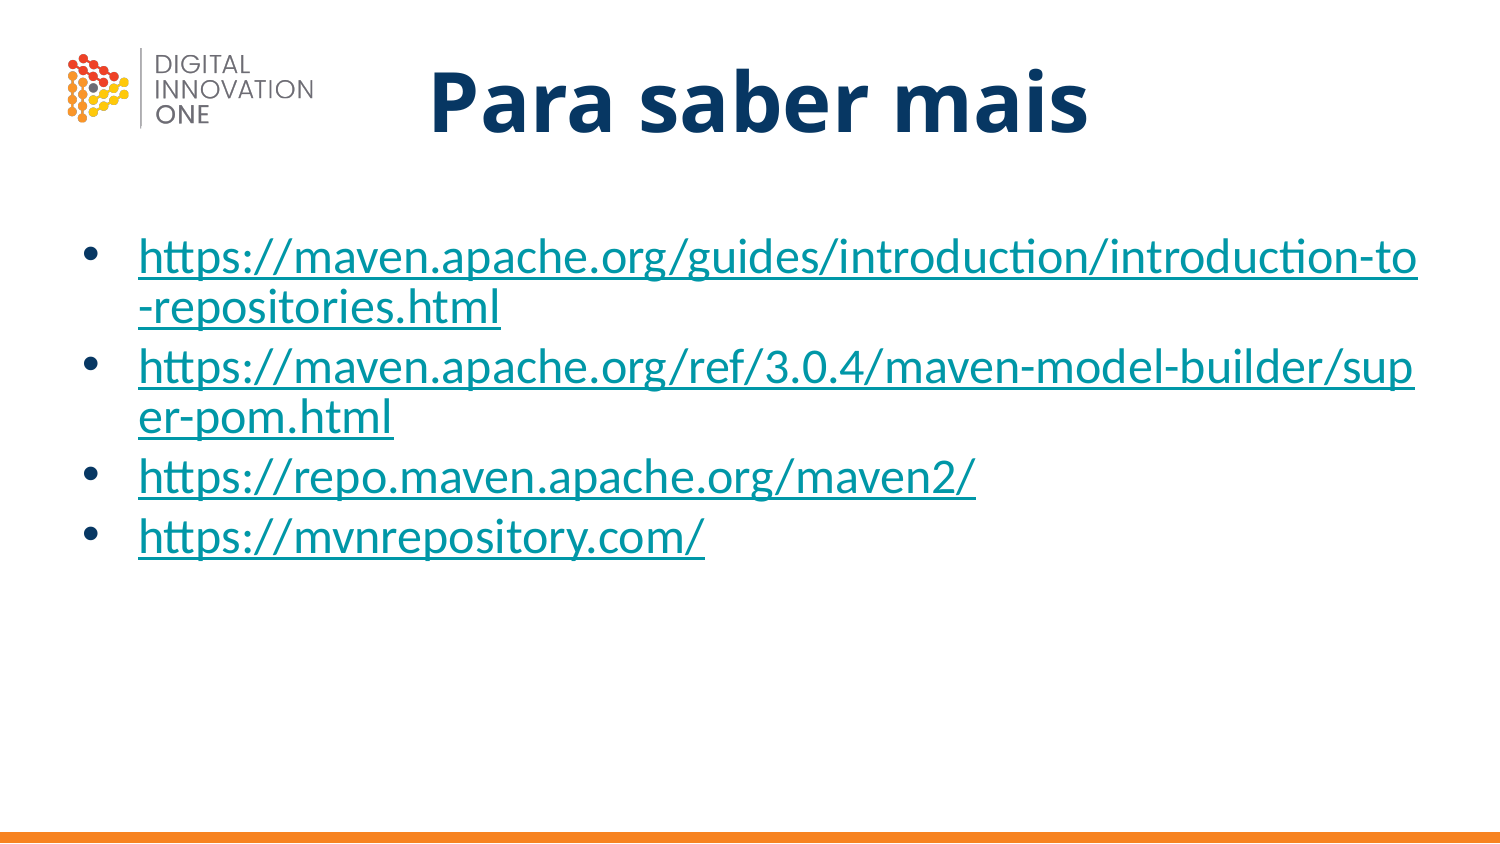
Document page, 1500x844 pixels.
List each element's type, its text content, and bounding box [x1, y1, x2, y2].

text_box [0, 832, 1500, 843]
text_box https://maven.apache.org/guides/introduction/introduction-to-repositories.html https://maven.apache.org/ref/3.0.4/maven-model-builder/super-pom.html https://repo.maven.apache.org/maven2/ https://mvnrepository.com/ [54, 208, 1446, 709]
picture [51, 39, 330, 137]
subtitle Para saber mais [51, 50, 1449, 148]
